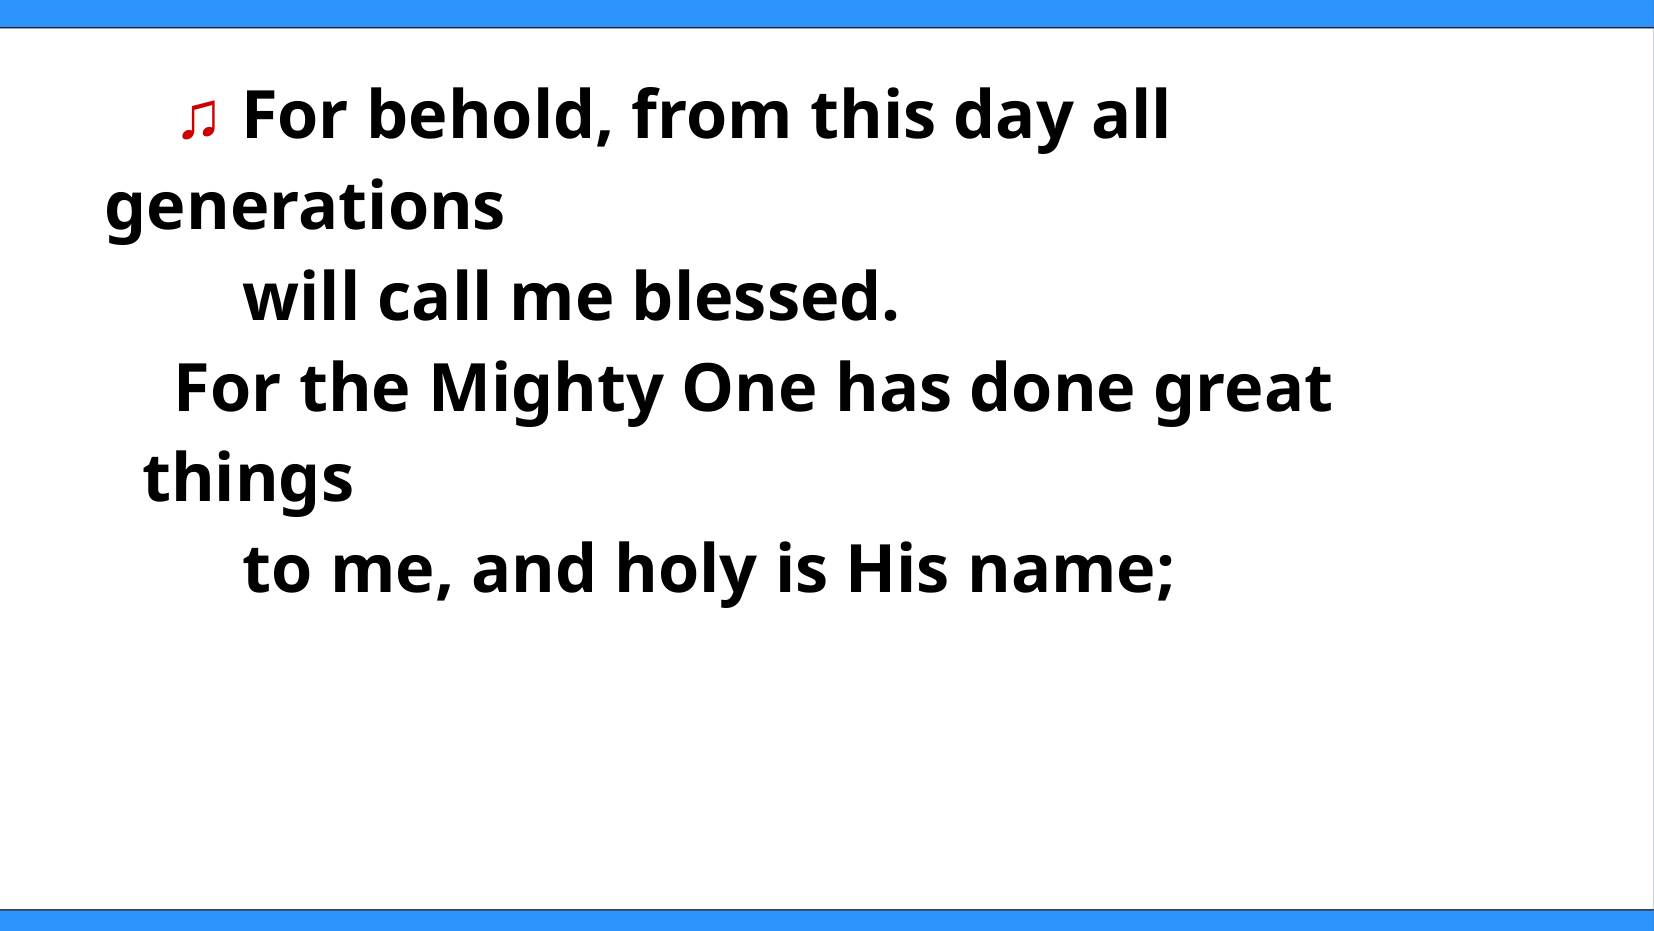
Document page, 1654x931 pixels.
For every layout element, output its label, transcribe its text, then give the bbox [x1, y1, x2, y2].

text_box ♫ For behold, from this day all generations will call me blessed. For the Mighty One has done great things to me, and holy is His name; [90, 60, 1576, 519]
picture [0, 0, 1654, 931]
